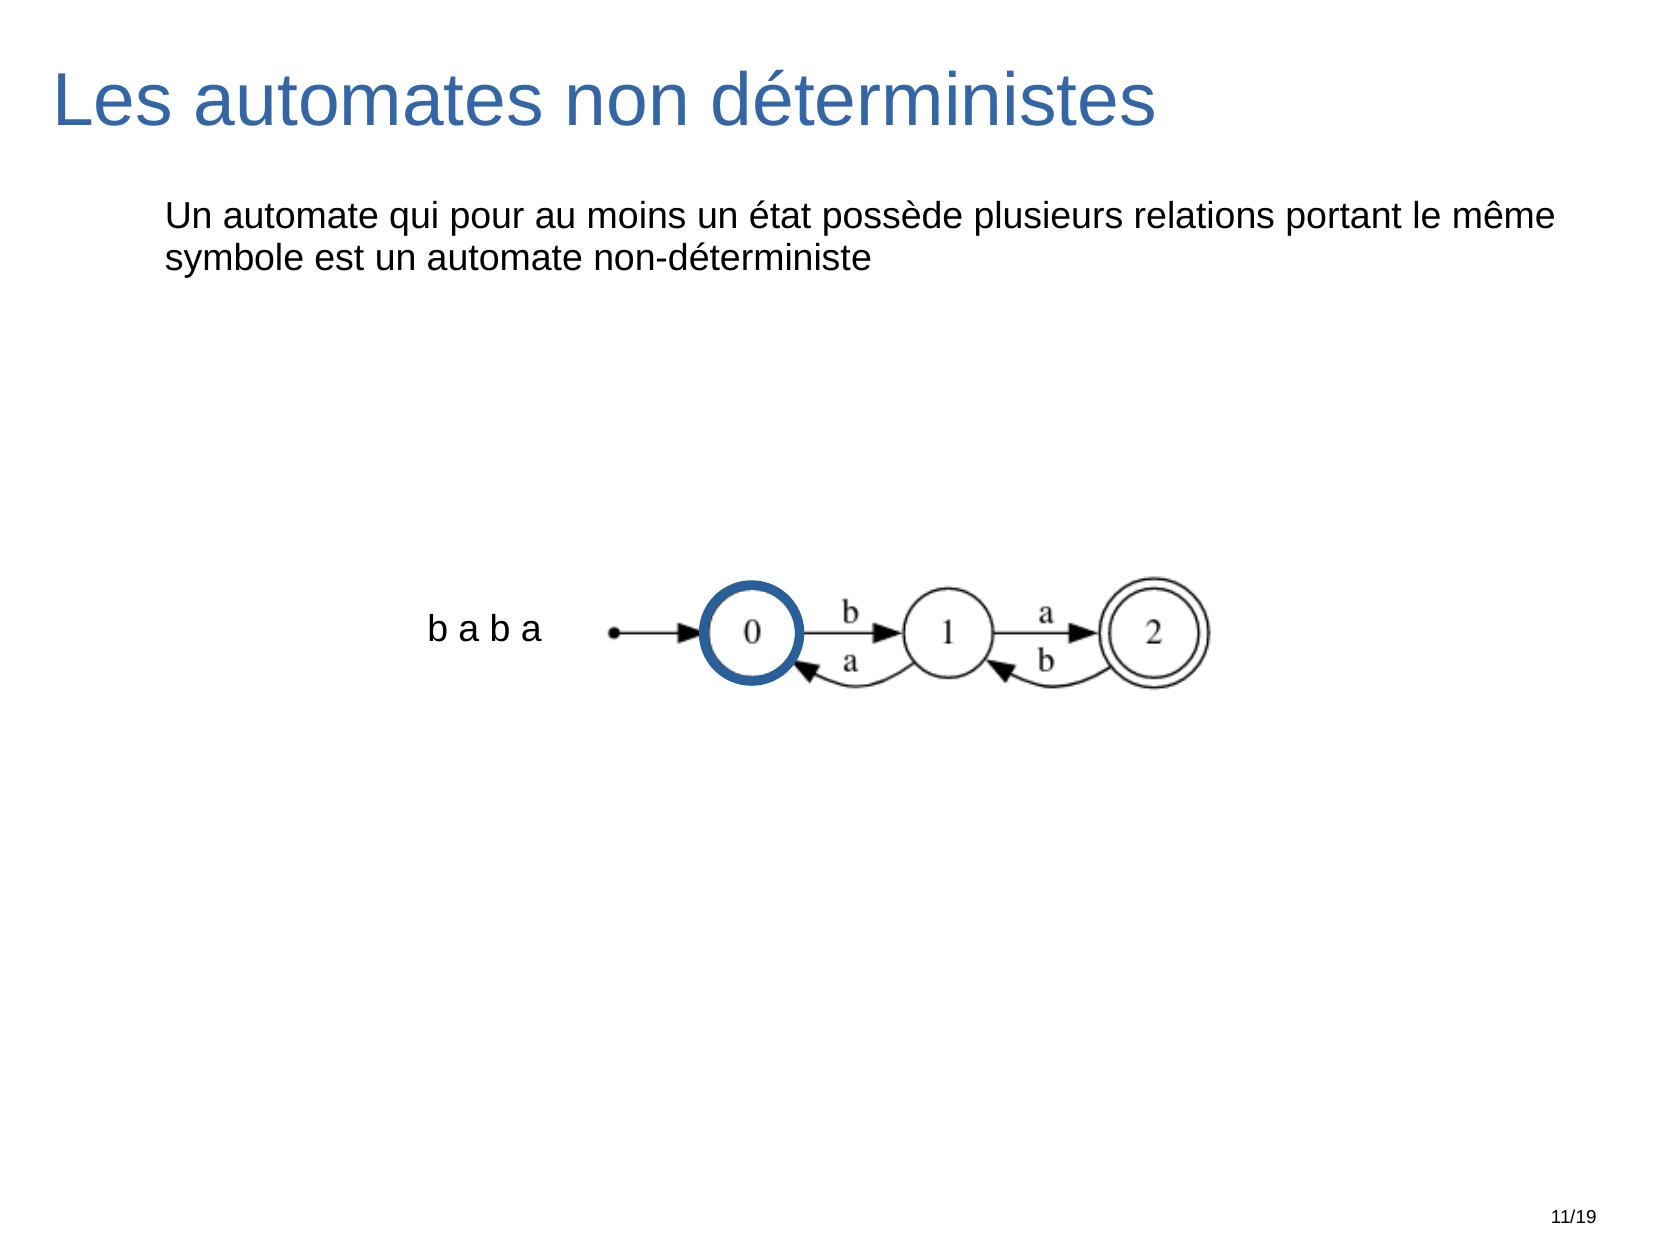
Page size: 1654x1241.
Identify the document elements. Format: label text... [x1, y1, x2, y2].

text_box b a b a [412, 600, 557, 657]
text_box 11/19 [1536, 1198, 1613, 1235]
text_box Les automates non déterministes [37, 50, 1238, 151]
text_box Un automate qui pour au moins un état possède plusieurs relations portant le même symbole est un automate non-déterministe [150, 187, 1613, 287]
picture [562, 512, 1248, 751]
